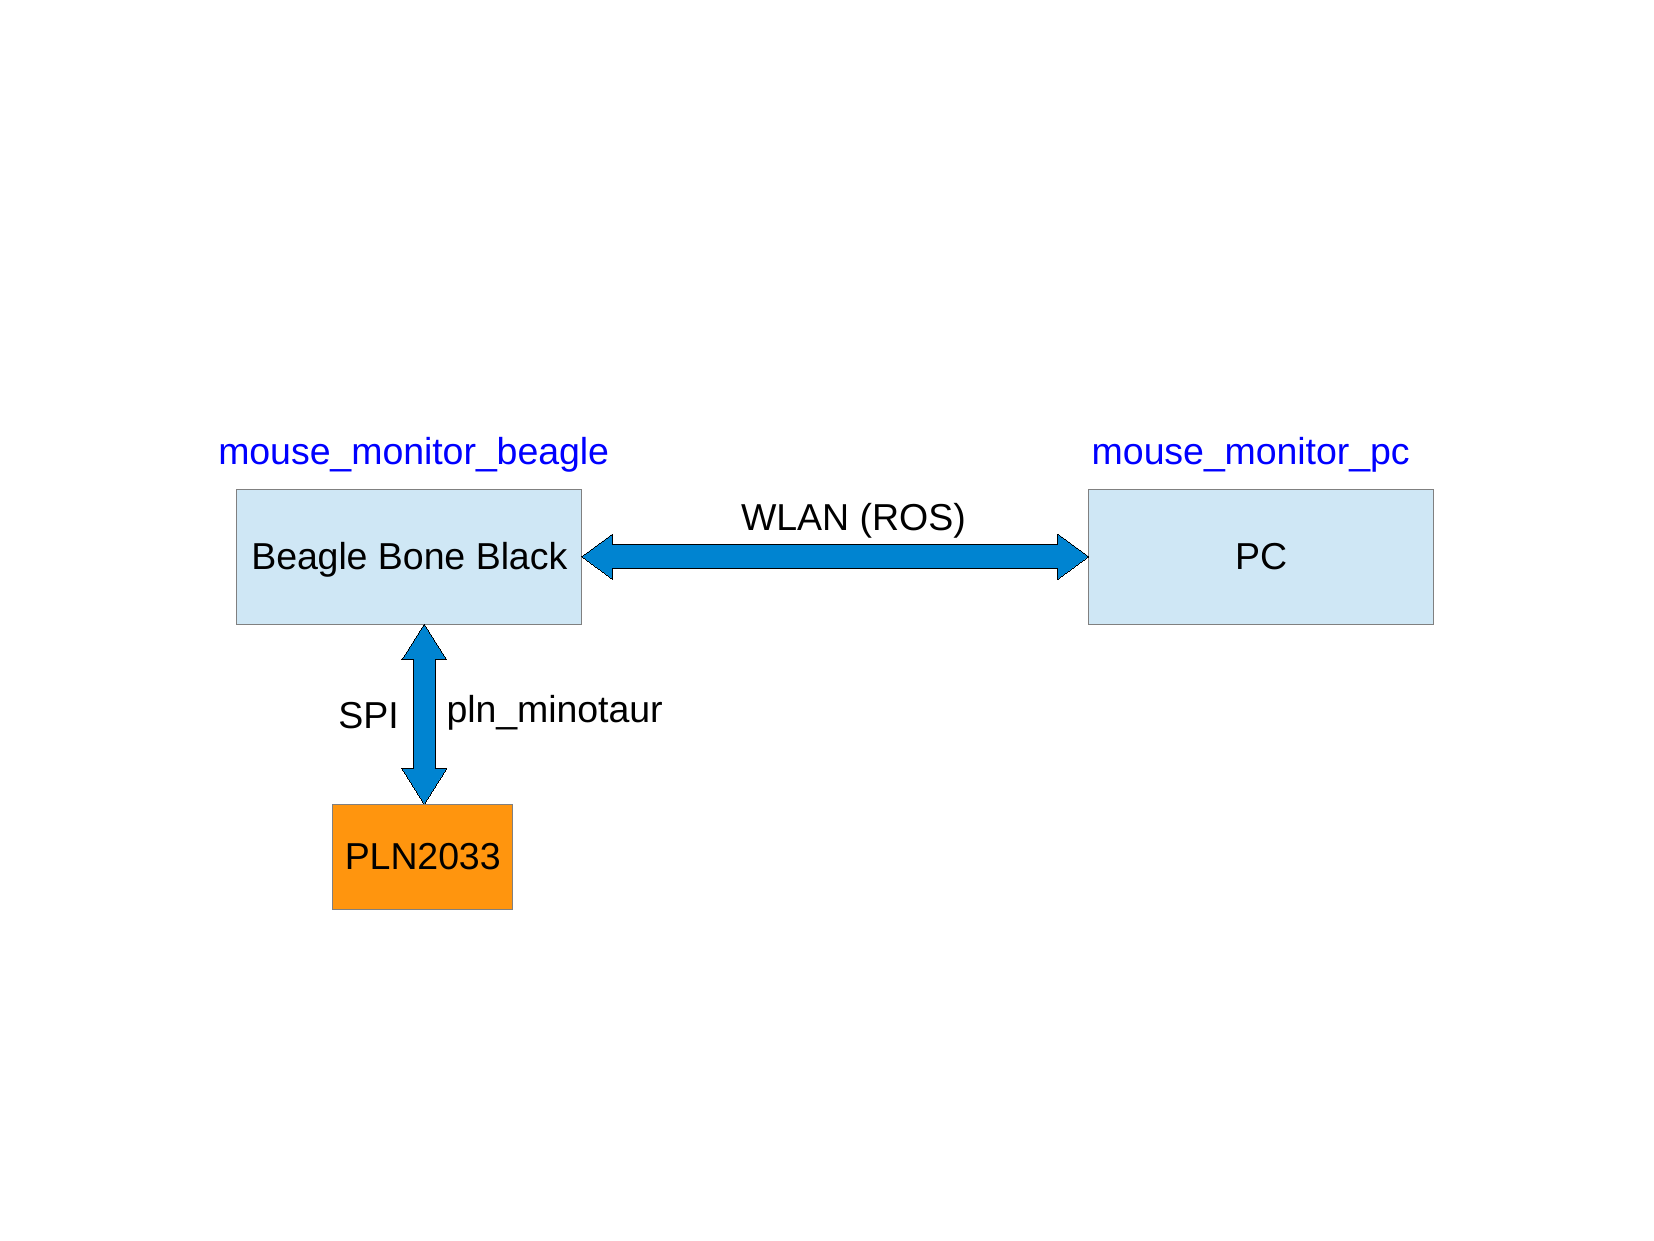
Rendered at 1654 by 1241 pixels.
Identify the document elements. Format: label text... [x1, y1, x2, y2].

text_box SPI [323, 687, 414, 745]
text_box [581, 534, 1089, 580]
text_box pln_minotaur [431, 681, 678, 739]
text_box PLN2033 [332, 804, 513, 910]
text_box PC [1088, 489, 1434, 625]
text_box mouse_monitor_pc [1076, 423, 1437, 481]
text_box mouse_monitor_beagle [203, 423, 639, 481]
text_box WLAN (ROS) [726, 489, 981, 546]
text_box [401, 624, 447, 804]
text_box Beagle Bone Black [236, 489, 582, 625]
